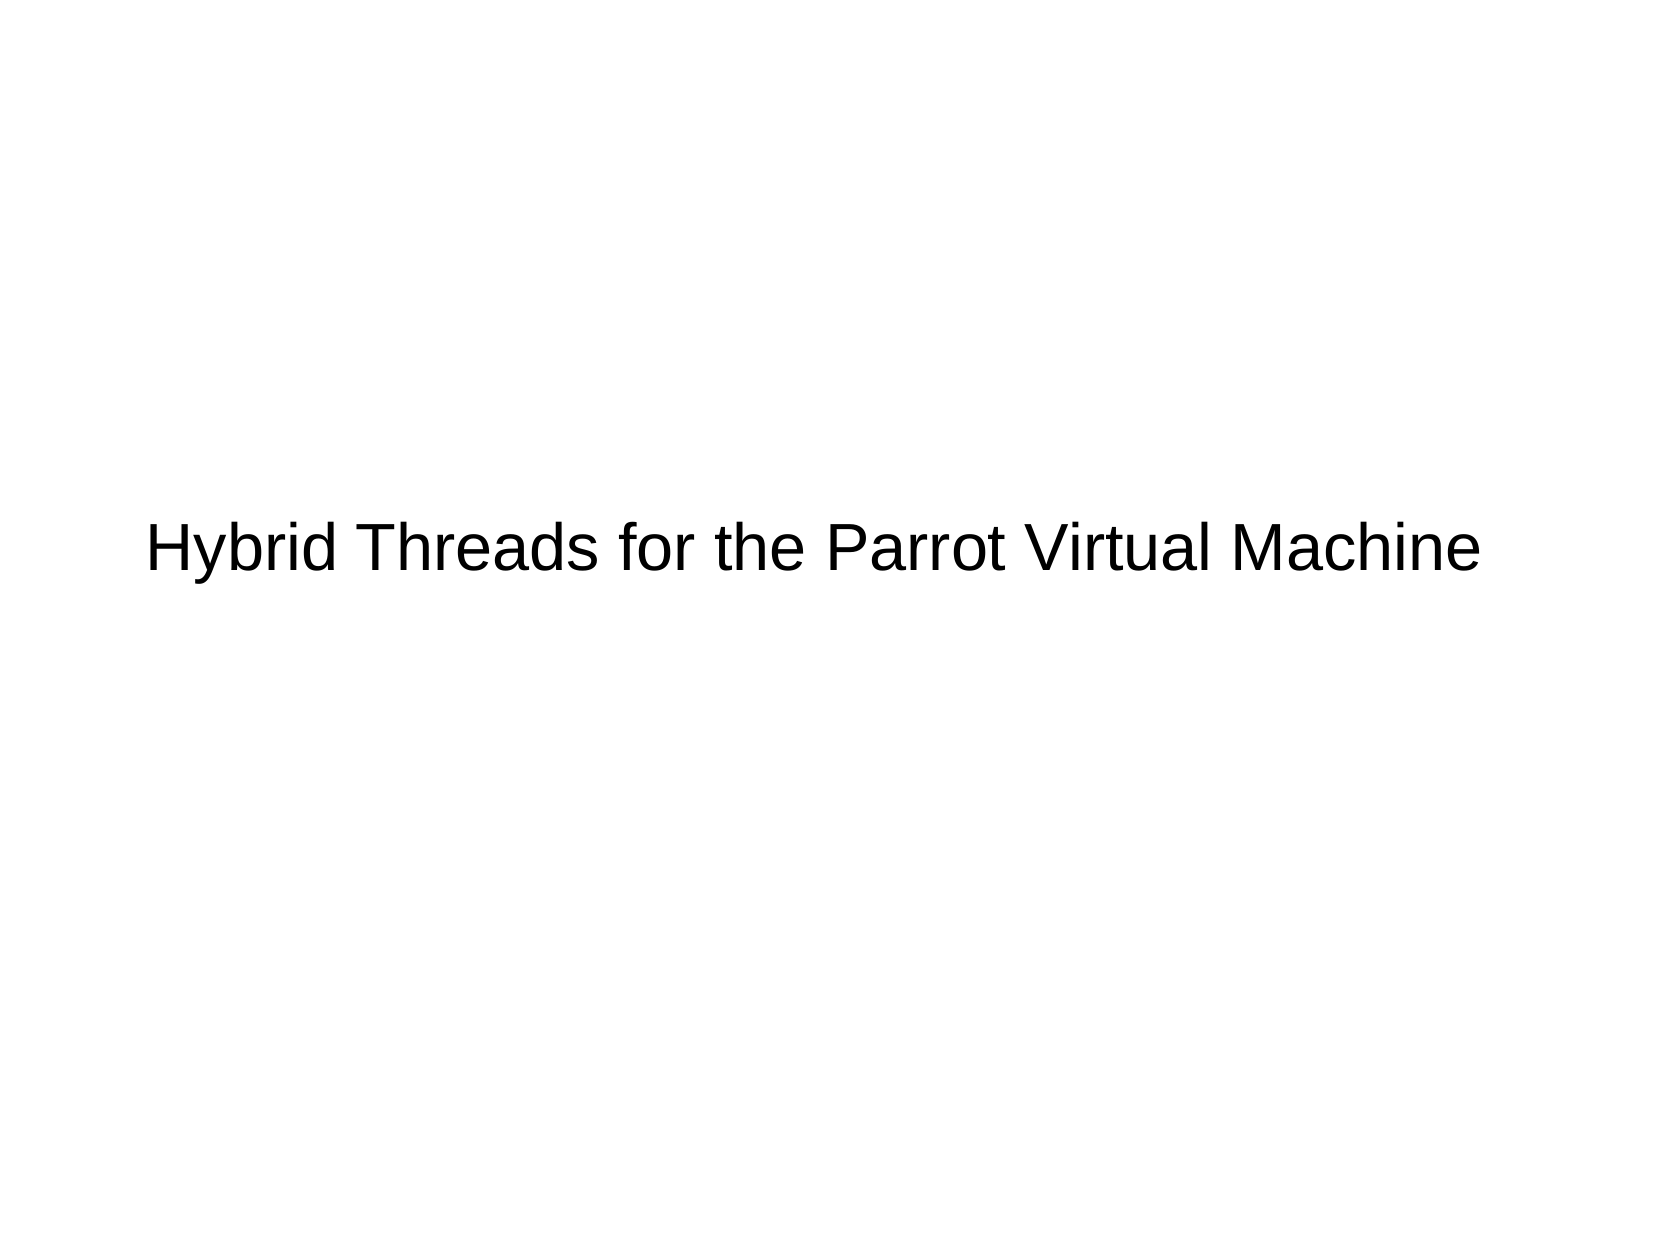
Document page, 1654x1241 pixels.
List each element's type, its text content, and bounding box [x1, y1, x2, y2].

list Hybrid Threads for the Parrot Virtual Machine [75, 510, 1564, 1241]
